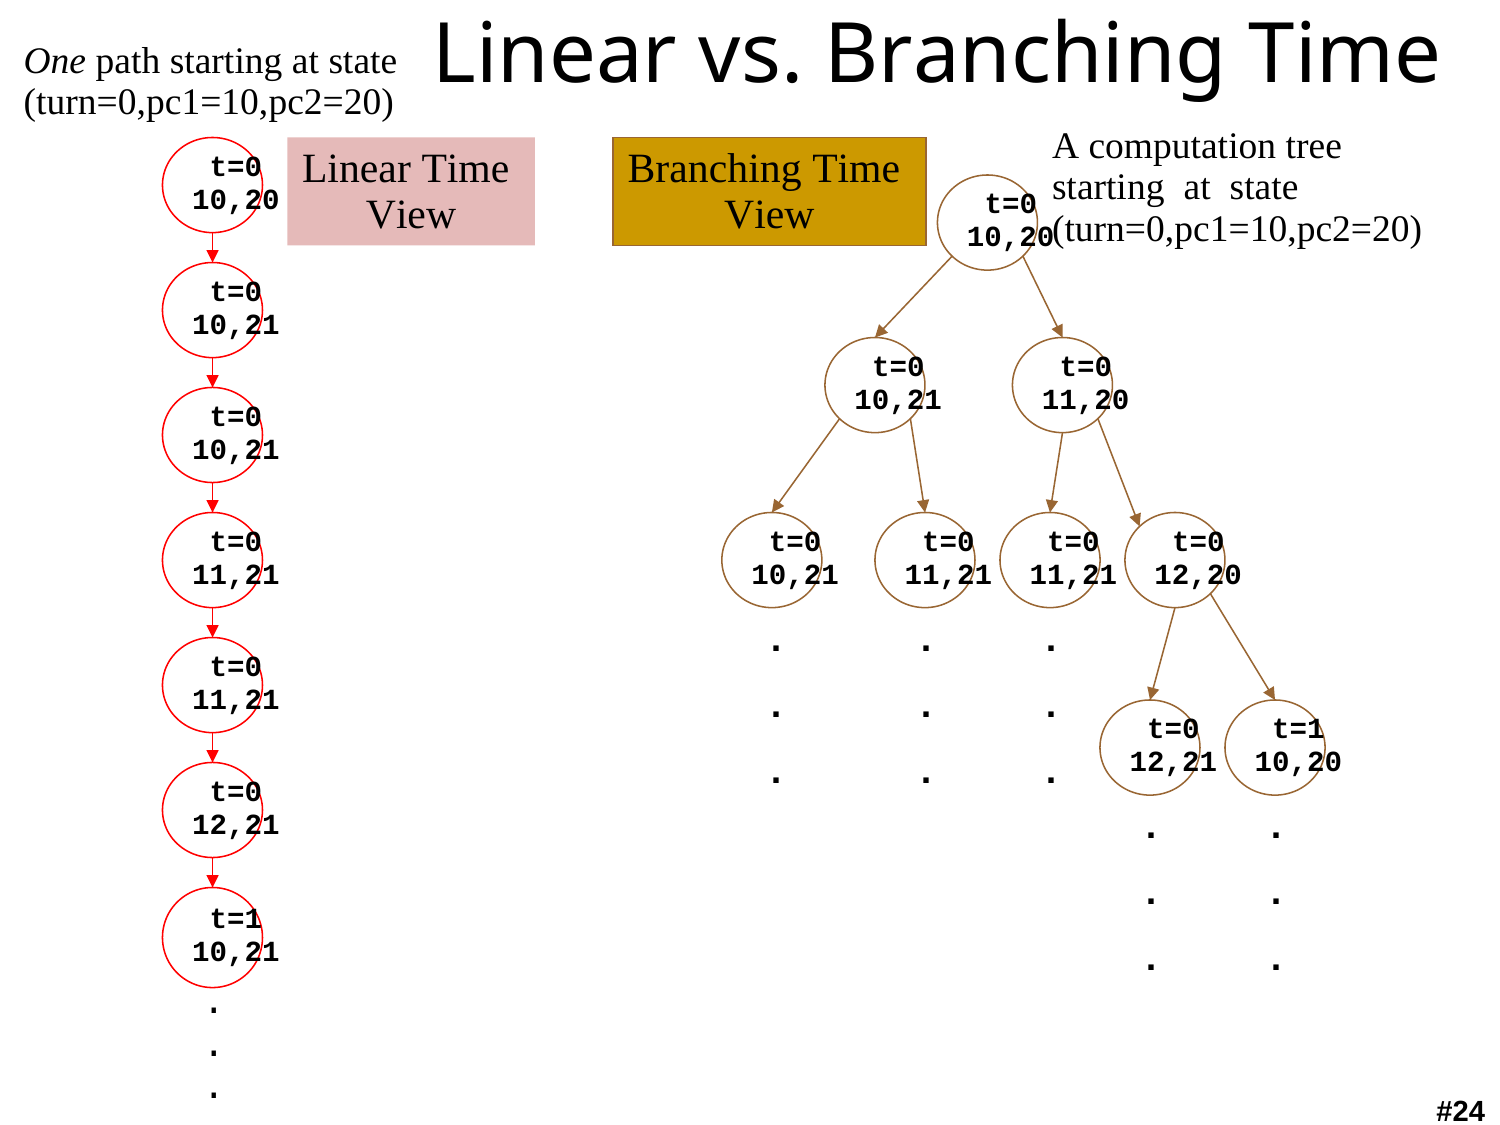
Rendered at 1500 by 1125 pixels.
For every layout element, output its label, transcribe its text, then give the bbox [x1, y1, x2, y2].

title Linear vs. Branching Time [300, 0, 1500, 107]
text_box . . . [1025, 612, 1088, 803]
text_box t=0 10,20 [937, 174, 1037, 271]
text_box One path starting at state (turn=0,pc1=10,pc2=20) [8, 32, 413, 131]
text_box t=0 10,21 [162, 387, 263, 483]
text_box t=0 11,20 [1012, 337, 1113, 433]
text_box t=0 10,21 [721, 512, 822, 608]
text_box . . . [1125, 799, 1188, 990]
text_box t=0 12,21 [1099, 700, 1201, 796]
text_box t=1 10,20 [1224, 700, 1326, 796]
text_box Branching Time View [612, 137, 926, 246]
text_box . . . [1250, 799, 1313, 990]
text_box . . . [187, 974, 240, 1118]
text_box . . . [750, 612, 813, 803]
text_box t=0 12,21 [162, 762, 263, 858]
text_box A computation tree starting at state (turn=0,pc1=10,pc2=20) [1037, 117, 1438, 299]
text_box . . . [899, 612, 950, 803]
text_box t=0 11,21 [162, 512, 263, 608]
text_box t=0 10,20 [162, 137, 263, 233]
text_box Linear Time View [287, 137, 535, 246]
text_box t=0 10,21 [824, 337, 925, 433]
text_box t=0 11,21 [874, 512, 976, 608]
text_box t=0 10,21 [162, 262, 263, 358]
text_box t=1 10,21 [162, 887, 263, 981]
text_box t=0 12,20 [1124, 512, 1225, 608]
text_box t=0 11,21 [162, 637, 263, 733]
text_box t=0 11,21 [999, 512, 1101, 608]
